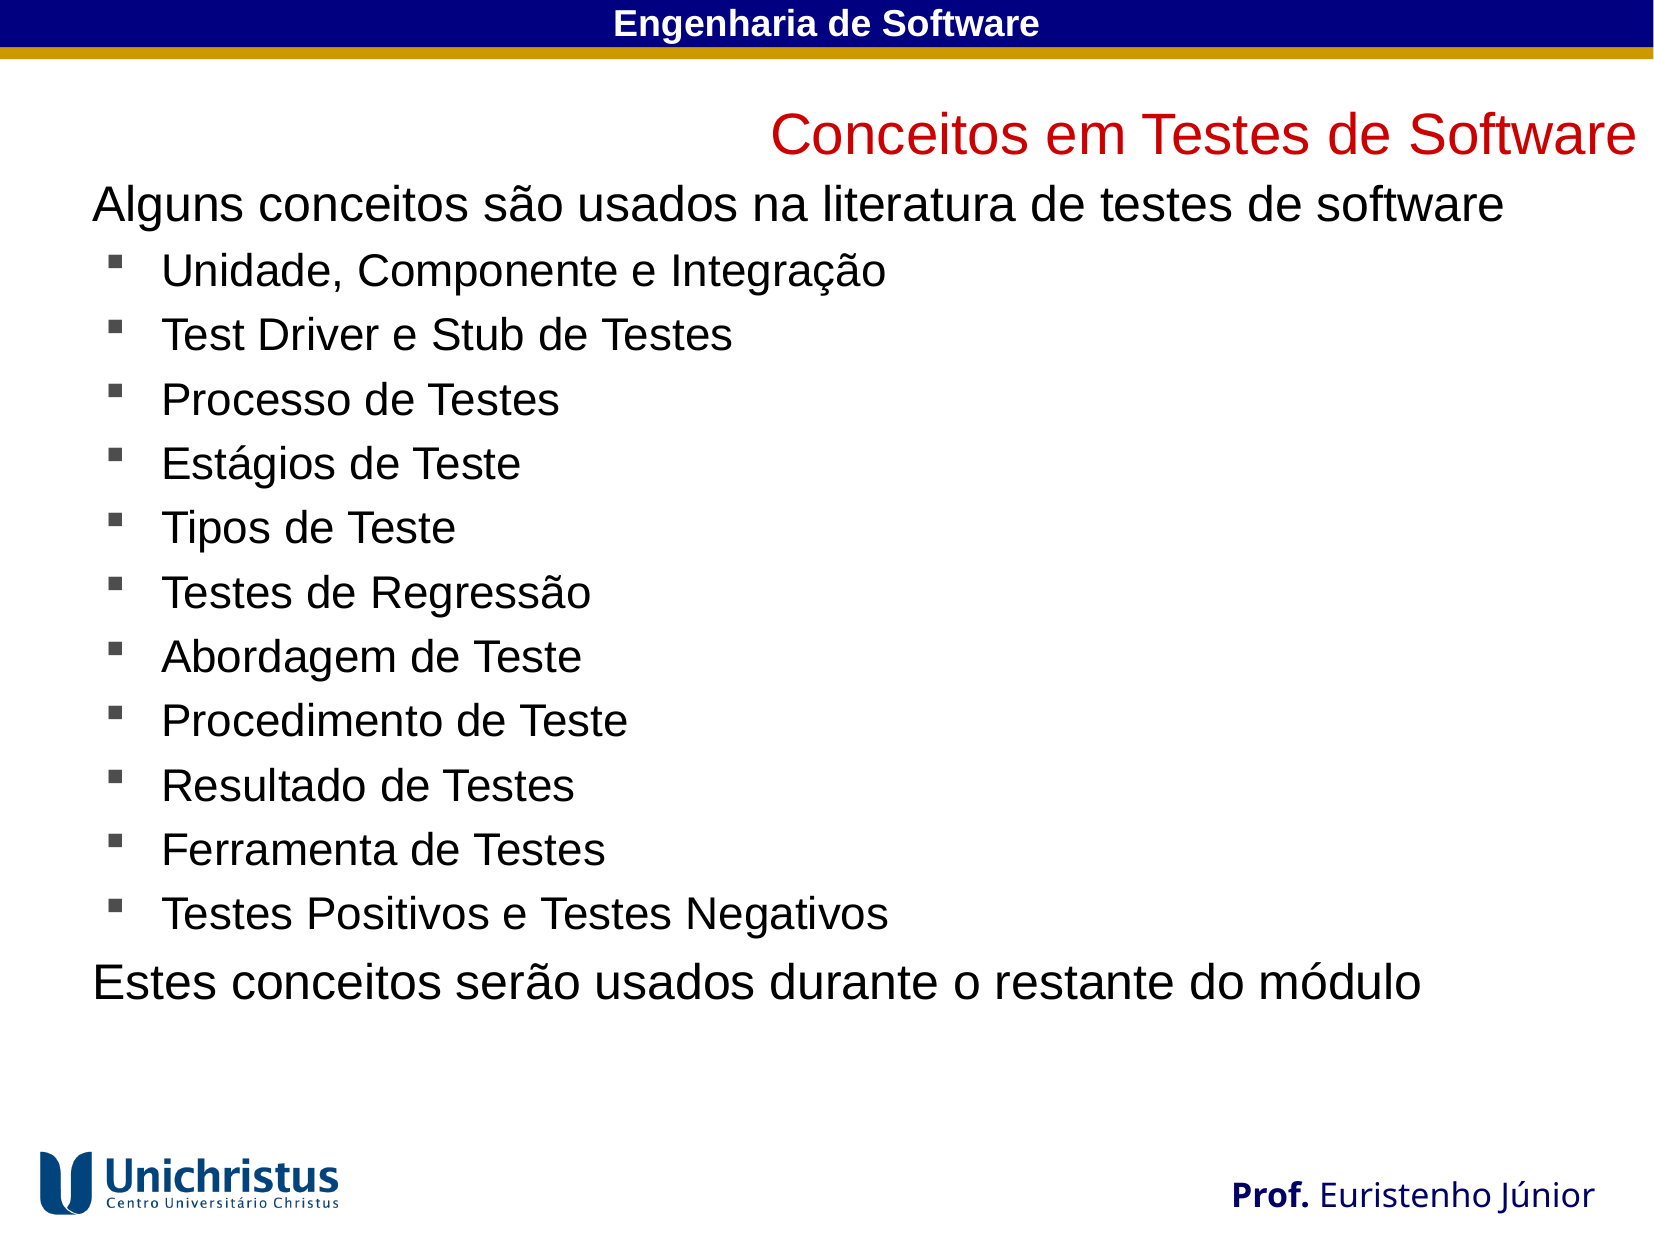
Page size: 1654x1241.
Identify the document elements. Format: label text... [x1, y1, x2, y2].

list Alguns conceitos são usados na literatura de testes de software Unidade, Componente e Integração Test Driver e Stub de Testes Processo de Testes Estágios de Teste Tipos de Teste Testes de Regressão Abordagem de Teste Procedimento de Teste Resultado de Testes Ferramenta de Testes Testes Positivos e Testes Negativos Estes conceitos serão usados durante o restante do módulo [14, 163, 1607, 1017]
text_box [0, 48, 1654, 60]
text_box Engenharia de Software [0, 0, 1654, 48]
text_box Prof. Euristenho Júnior [1216, 1163, 1654, 1224]
picture [35, 1148, 343, 1217]
text_box Conceitos em Testes de Software [755, 94, 1654, 201]
